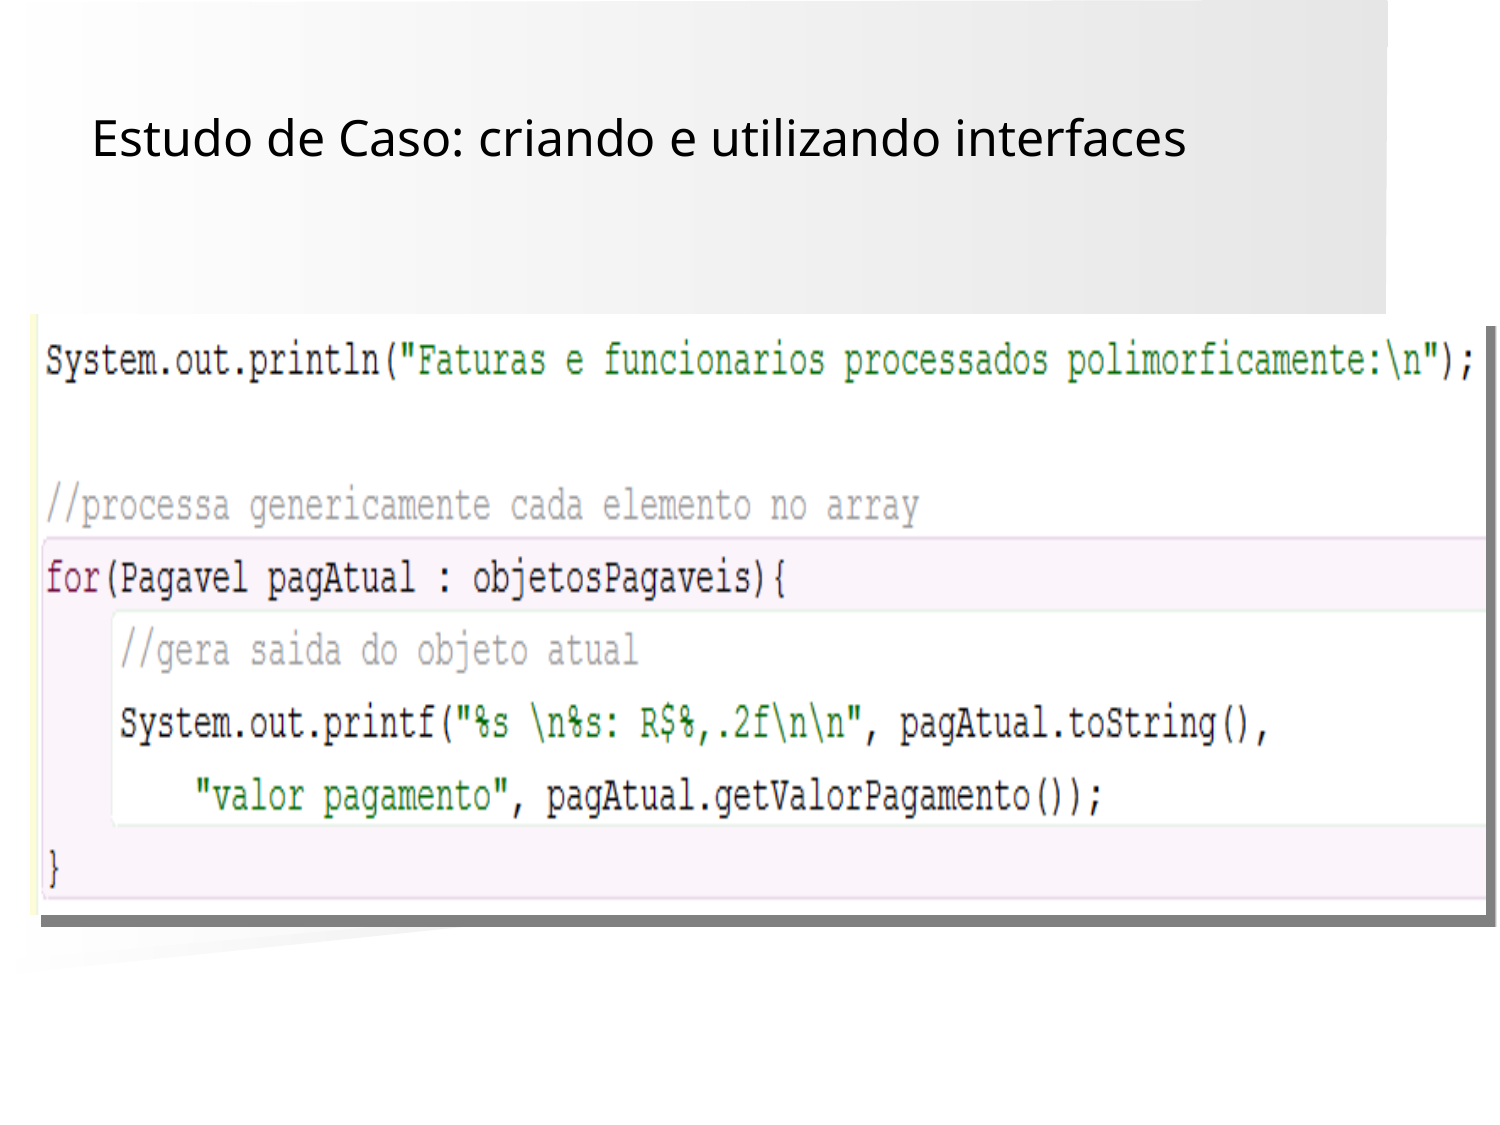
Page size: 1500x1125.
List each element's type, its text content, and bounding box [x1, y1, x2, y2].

picture [30, 314, 1486, 916]
title Estudo de Caso: criando e utilizando interfaces [76, 42, 1427, 231]
